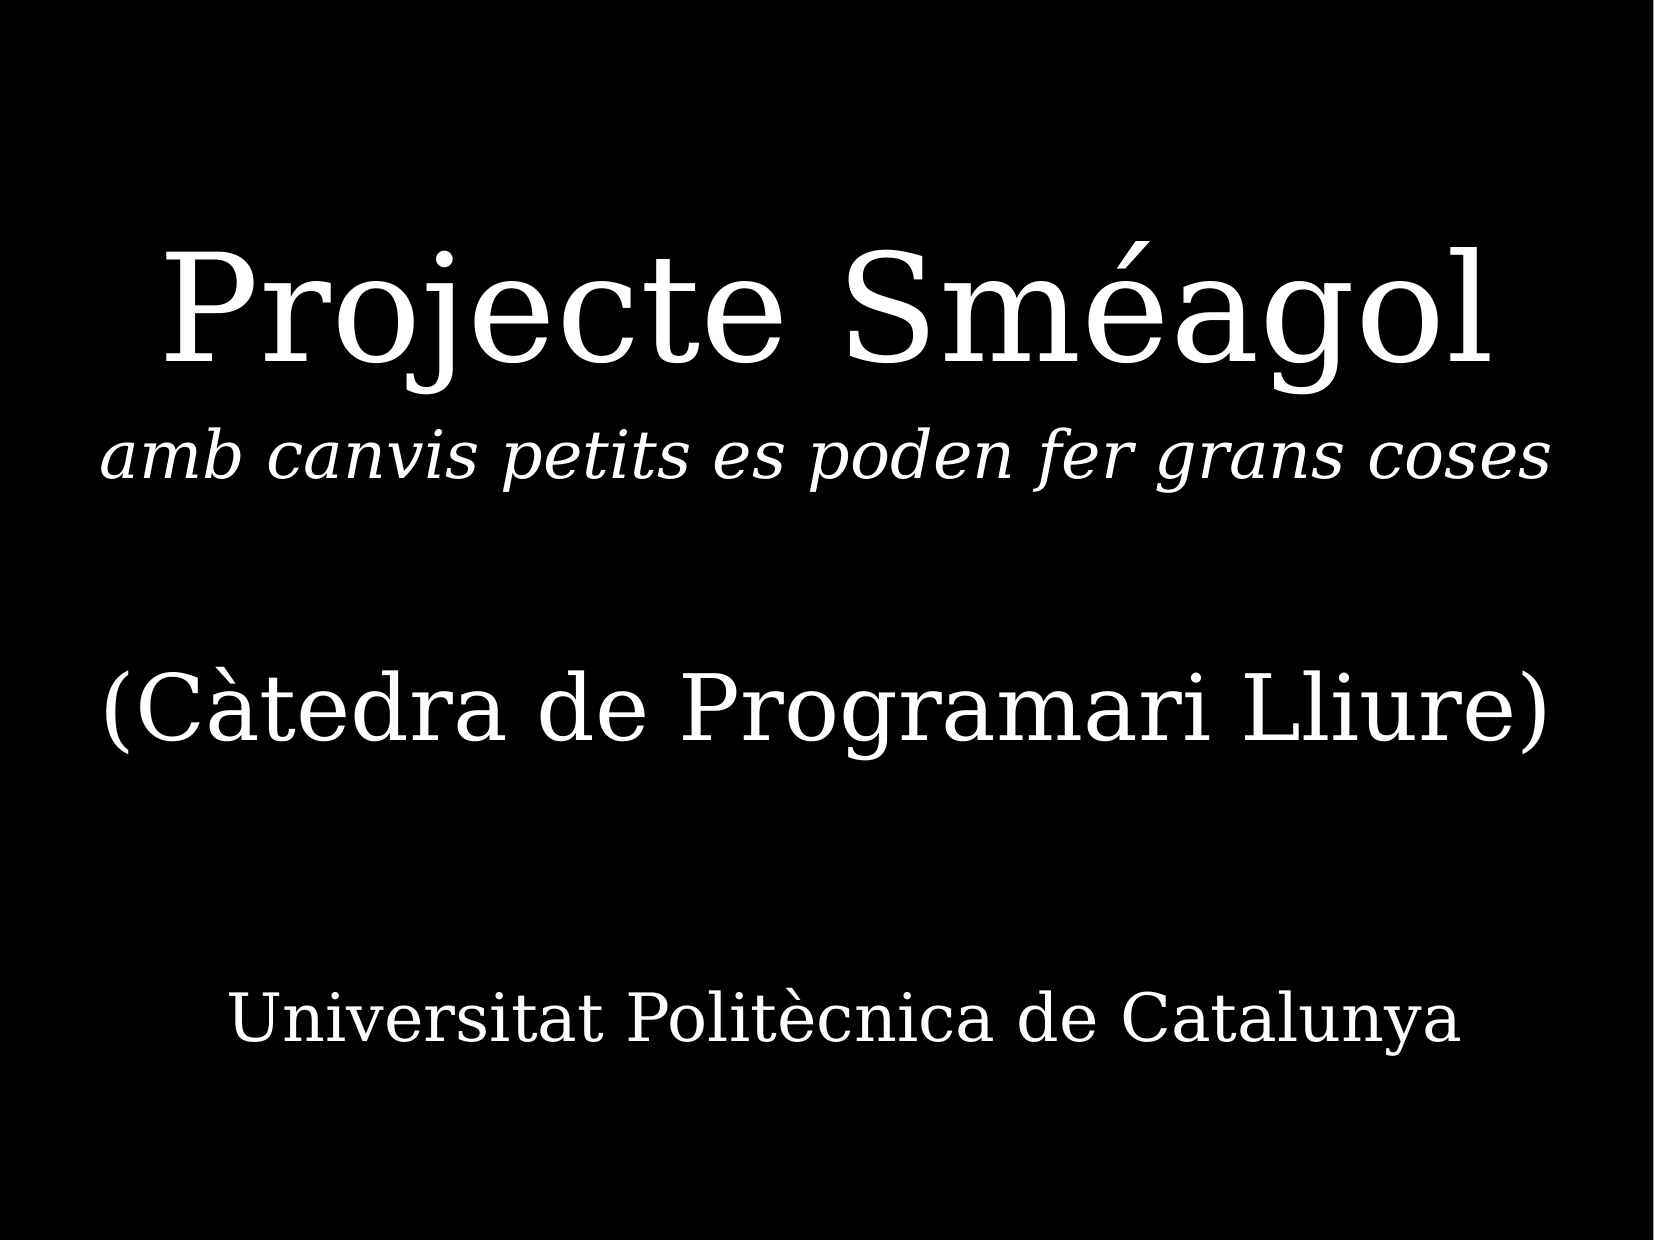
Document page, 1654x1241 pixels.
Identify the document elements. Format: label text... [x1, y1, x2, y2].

subtitle Universitat Politècnica de Catalunya [82, 915, 1571, 1123]
title Projecte Sméagol amb canvis petits es poden fer grans coses (Càtedra de Programari Lliure) [82, 118, 1571, 823]
